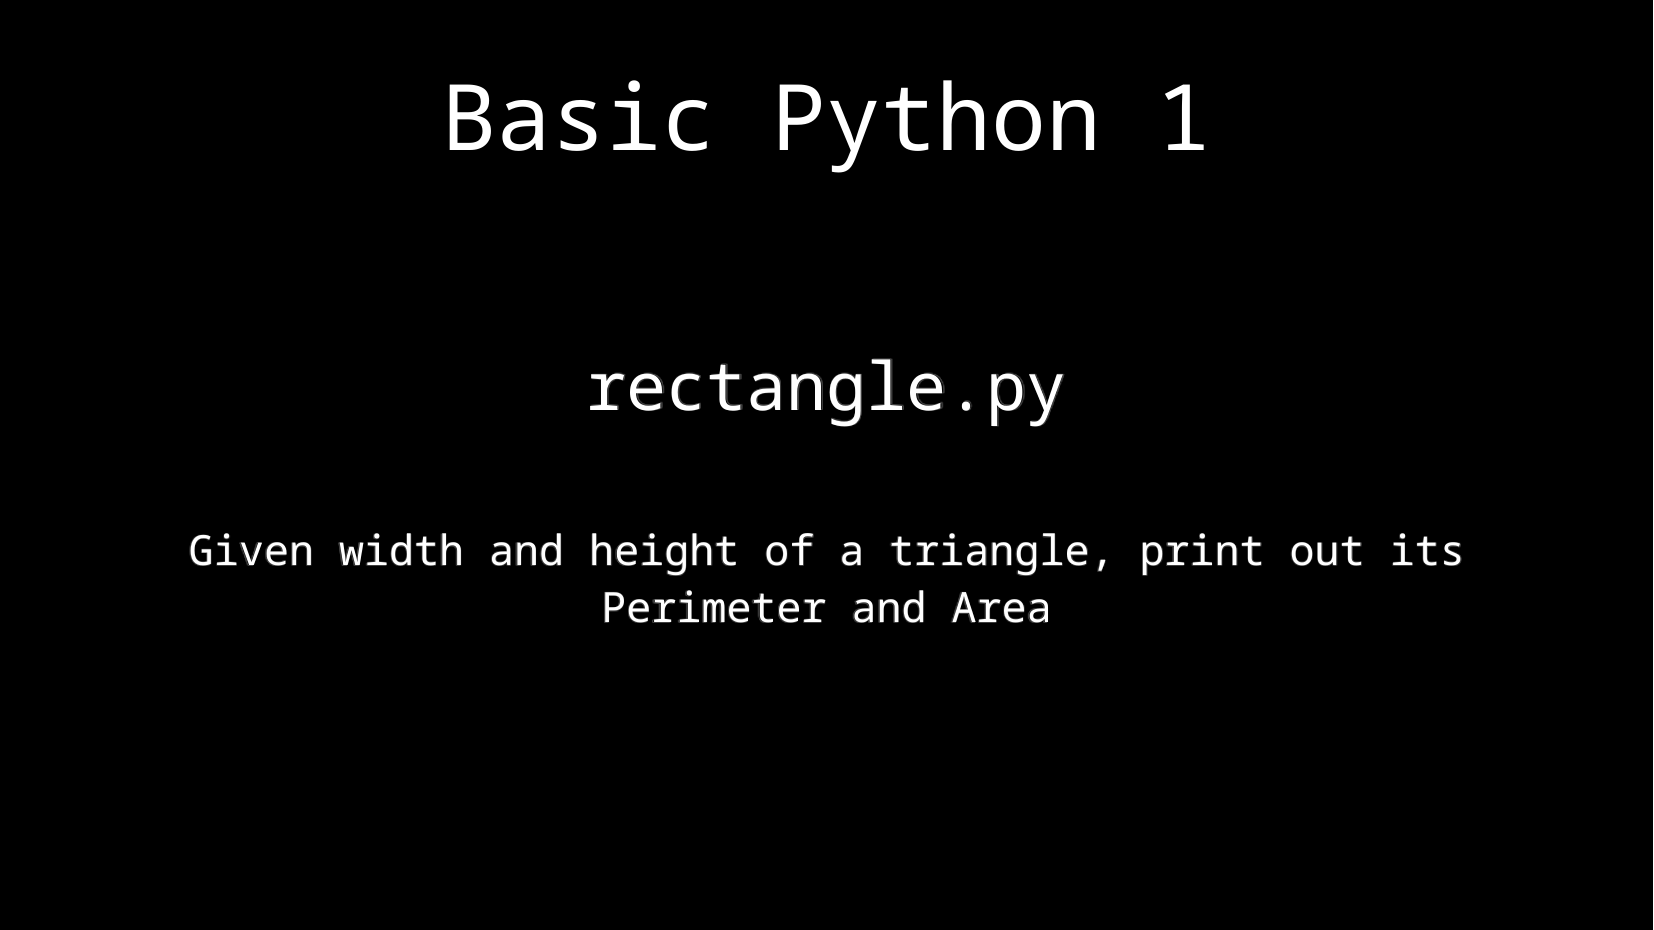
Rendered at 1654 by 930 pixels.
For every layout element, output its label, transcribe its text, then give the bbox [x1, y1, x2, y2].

subtitle rectangle.py Given width and height of a triangle, print out its Perimeter and Area [82, 217, 1571, 757]
title Basic Python 1 [82, 37, 1571, 193]
